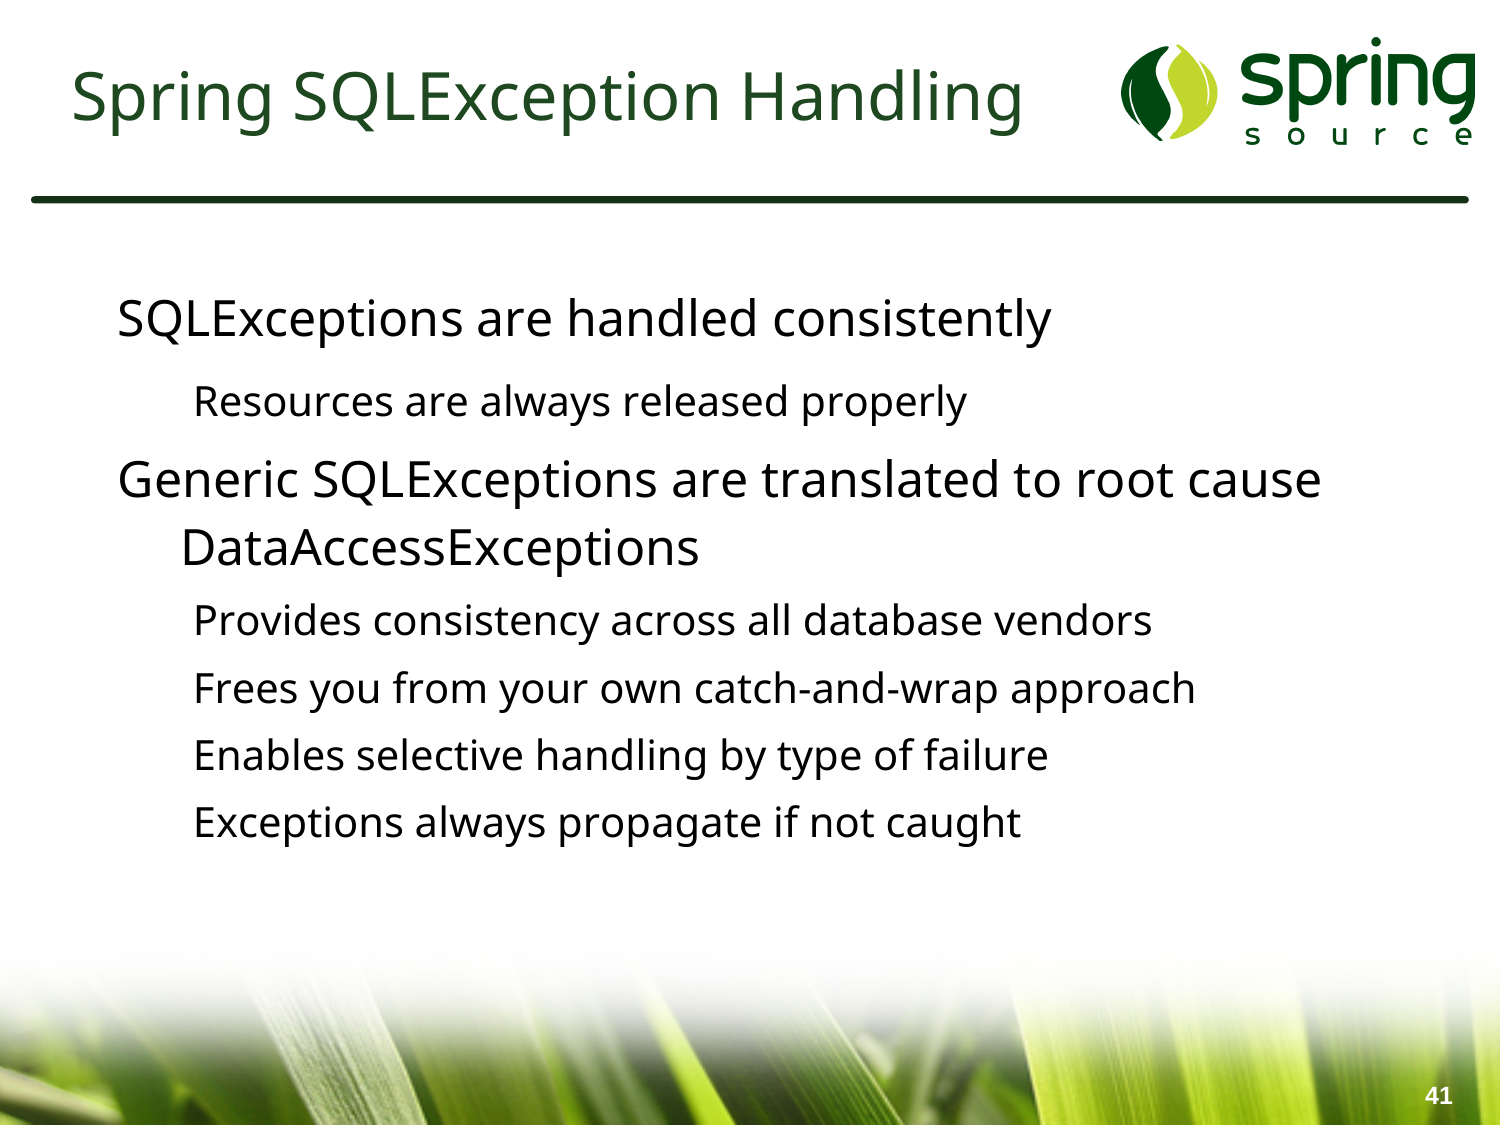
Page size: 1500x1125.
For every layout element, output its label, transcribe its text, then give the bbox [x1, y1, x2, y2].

picture [0, 944, 1500, 1125]
list SQLExceptions are handled consistently Resources are always released properly Generic SQLExceptions are translated to root cause DataAccessExceptions Provides consistency across all database vendors Frees you from your own catch-and-wrap approach Enables selective handling by type of failure Exceptions always propagate if not caught [103, 275, 1394, 938]
picture [1121, 37, 1475, 145]
title Spring SQLException Handling [56, 5, 1089, 184]
